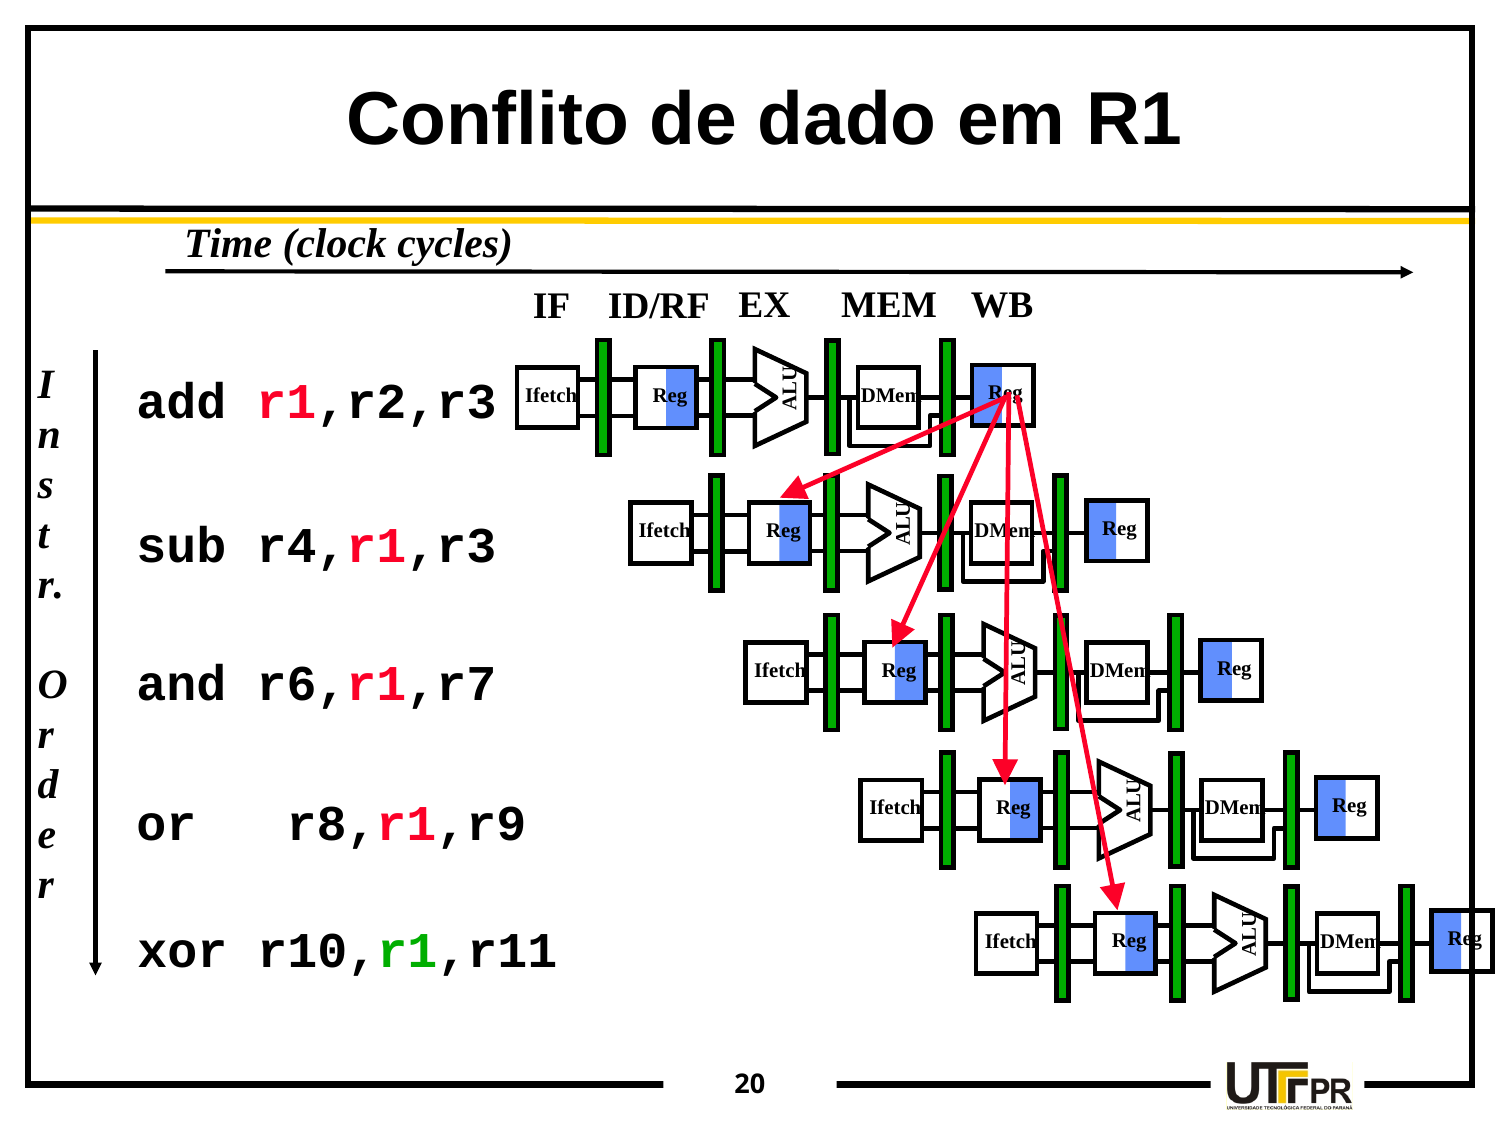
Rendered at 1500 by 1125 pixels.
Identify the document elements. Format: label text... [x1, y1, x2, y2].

text_box WB [942, 272, 1049, 333]
text_box [1170, 753, 1183, 867]
text_box [666, 414, 694, 426]
text_box [940, 615, 953, 730]
text_box I n s t r. O r d e r [8, 349, 83, 915]
text_box [1056, 885, 1069, 1001]
text_box [997, 413, 1002, 423]
text_box Reg [1089, 919, 1162, 960]
text_box [825, 475, 838, 591]
text_box [826, 340, 839, 455]
text_box [857, 367, 919, 373]
text_box [825, 615, 839, 730]
text_box [666, 369, 694, 373]
text_box Reg [1425, 917, 1498, 958]
text_box [1317, 961, 1379, 974]
text_box DMem [1183, 786, 1281, 827]
text_box [894, 689, 923, 700]
text_box xor r10,r1,r11 [122, 910, 573, 985]
text_box [1203, 642, 1232, 646]
text_box Reg [981, 404, 998, 412]
text_box [630, 550, 692, 564]
text_box [974, 412, 995, 423]
text_box Reg [744, 508, 816, 550]
text_box [939, 524, 952, 590]
text_box ALU [1009, 626, 1038, 708]
text_box and r6,r1,r7 [121, 642, 512, 778]
text_box [333, 336, 578, 373]
text_box [1011, 502, 1033, 509]
text_box Ifetch [962, 919, 1052, 961]
text_box ALU [881, 487, 922, 568]
text_box [751, 349, 783, 446]
text_box Reg [859, 648, 932, 689]
text_box EX [710, 272, 806, 333]
text_box [860, 827, 922, 841]
text_box DMem [1042, 509, 1051, 549]
text_box [711, 340, 724, 455]
text_box [1434, 913, 1462, 917]
text_box [1210, 894, 1227, 959]
text_box [1125, 960, 1153, 971]
text_box [1201, 827, 1263, 841]
text_box [1201, 779, 1263, 786]
text_box [974, 367, 1002, 371]
text_box [1086, 690, 1148, 703]
text_box [1170, 885, 1184, 1001]
text_box IF [504, 273, 579, 334]
text_box [1063, 615, 1068, 639]
text_box Reg [630, 373, 703, 414]
text_box [745, 642, 807, 648]
text_box Ifetch [616, 509, 706, 550]
text_box [710, 475, 723, 591]
text_box [630, 502, 692, 509]
text_box [1317, 913, 1379, 919]
text_box [1054, 475, 1067, 591]
text_box Reg [1080, 506, 1152, 548]
text_box [1104, 820, 1128, 854]
text_box DMem [839, 373, 937, 415]
text_box [857, 415, 919, 428]
text_box ALU [996, 626, 1004, 708]
text_box ALU [1227, 897, 1268, 979]
text_box Ifetch [732, 648, 822, 690]
text_box Ifetch [503, 373, 593, 415]
text_box [864, 484, 897, 582]
text_box [333, 415, 578, 783]
text_box [1099, 800, 1111, 818]
text_box [1010, 550, 1033, 564]
text_box [1285, 886, 1298, 1000]
text_box [1010, 827, 1038, 838]
text_box [971, 550, 1004, 564]
text_box [1203, 687, 1232, 698]
text_box add r1,r2,r3 [121, 361, 512, 497]
text_box [976, 961, 1038, 974]
picture [1226, 1062, 1353, 1110]
text_box [1400, 885, 1413, 1001]
text_box sub r4,r1,r3 [121, 505, 512, 641]
text_box [941, 752, 954, 868]
text_box or r8,r1,r9 [121, 783, 542, 919]
text_box Ifetch [847, 786, 937, 827]
text_box [745, 690, 807, 703]
text_box MEM [813, 273, 942, 333]
text_box [1214, 953, 1242, 992]
text_box [1098, 828, 1104, 859]
text_box DMem [1010, 509, 1044, 550]
text_box [980, 624, 1003, 721]
text_box [971, 502, 1005, 509]
text_box Time (clock cycles) [154, 208, 529, 273]
text_box Reg [1310, 783, 1382, 825]
text_box [1125, 915, 1153, 919]
text_box [1169, 615, 1182, 730]
text_box ID/RF [579, 273, 725, 334]
text_box [1086, 642, 1148, 648]
text_box [1434, 958, 1462, 969]
text_box ALU [1111, 764, 1153, 845]
text_box Reg [966, 371, 1038, 412]
text_box [597, 340, 610, 455]
text_box [940, 340, 954, 423]
text_box [939, 476, 952, 536]
text_box [779, 550, 808, 561]
text_box [1098, 761, 1111, 800]
text_box [1054, 615, 1068, 729]
text_box [1089, 548, 1117, 559]
text_box DMem [1298, 919, 1397, 961]
text_box [860, 779, 922, 786]
title Conflito de dado em R1 [163, 38, 1339, 201]
text_box [940, 424, 954, 455]
text_box DMem [952, 509, 1005, 550]
text_box Reg [1195, 646, 1267, 687]
text_box [894, 644, 923, 648]
text_box ALU [767, 351, 809, 433]
text_box Reg [974, 785, 1046, 827]
text_box [1318, 825, 1346, 836]
text_box DMem [1069, 648, 1166, 690]
text_box [976, 913, 1038, 919]
text_box [1055, 752, 1068, 868]
text_box [1284, 752, 1298, 868]
